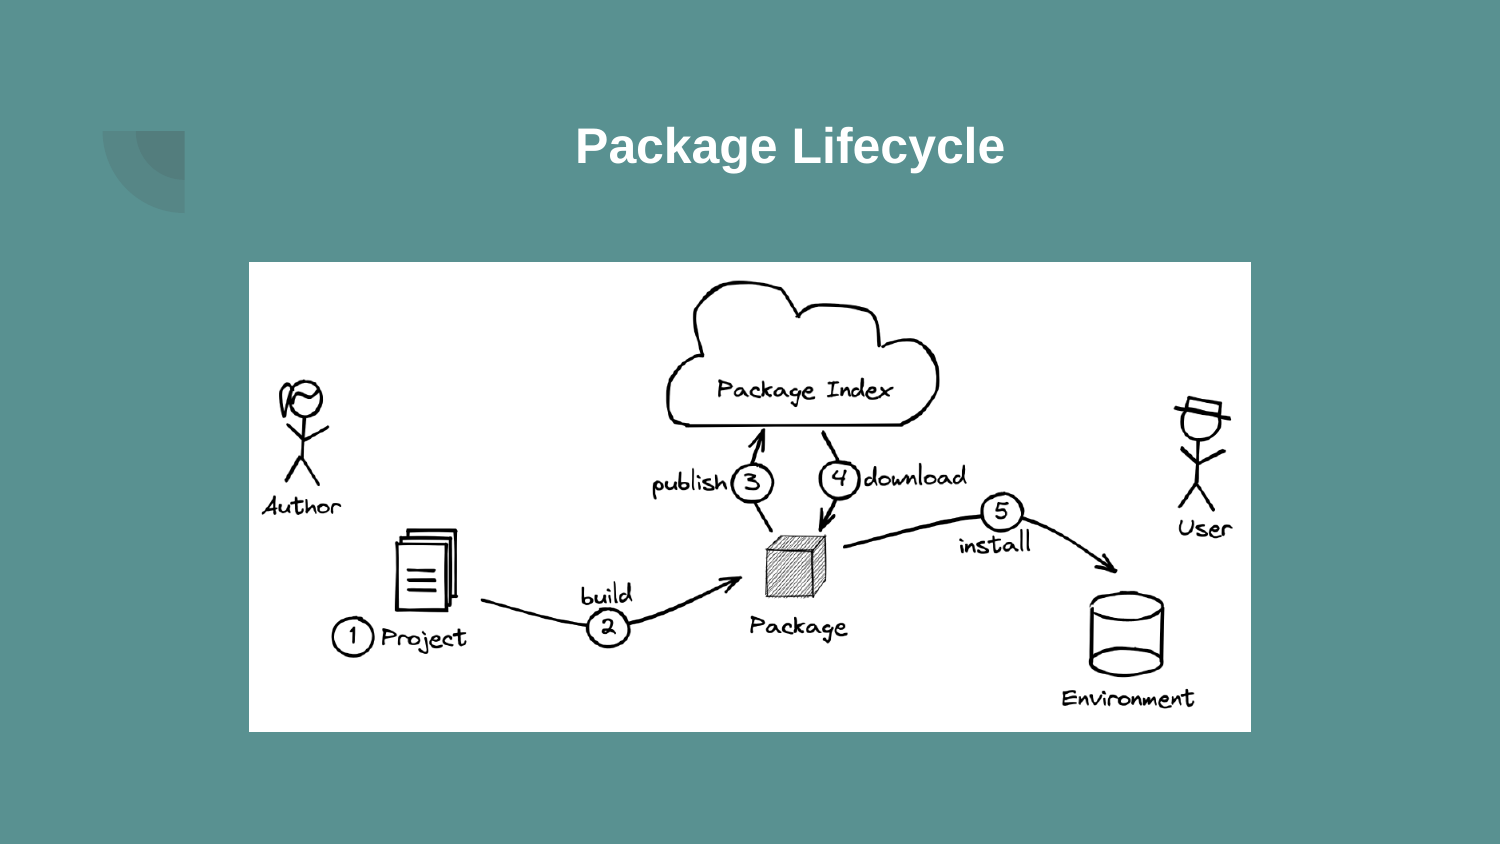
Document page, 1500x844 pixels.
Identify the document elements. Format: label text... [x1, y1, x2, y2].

picture [249, 262, 1251, 732]
title Package Lifecycle [213, 98, 1368, 263]
